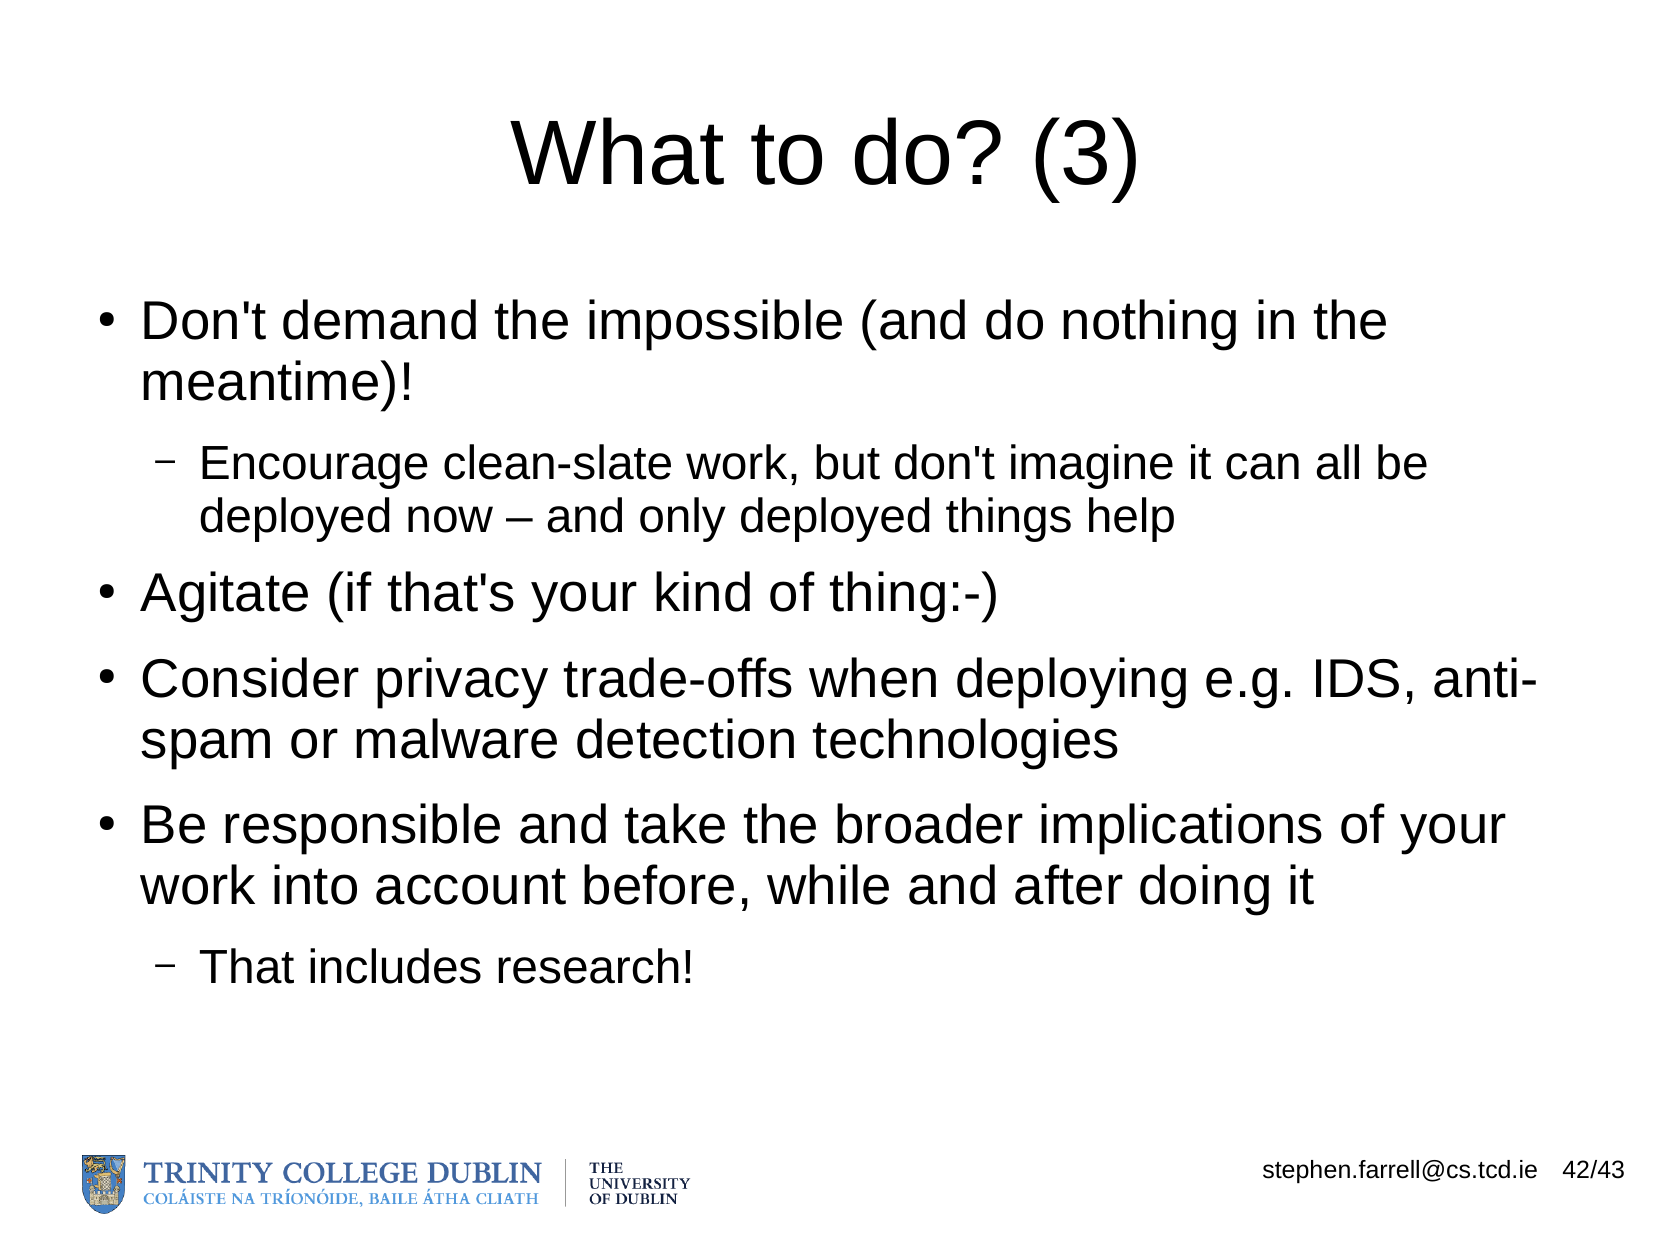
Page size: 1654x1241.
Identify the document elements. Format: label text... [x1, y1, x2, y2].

list Don't demand the impossible (and do nothing in the meantime)! Encourage clean-slate work, but don't imagine it can all be deployed now – and only deployed things help Agitate (if that's your kind of thing:-) Consider privacy trade-offs when deploying e.g. IDS, anti-spam or malware detection technologies Be responsible and take the broader implications of your work into account before, while and after doing it That includes research! [82, 290, 1571, 1010]
title What to do? (3) [82, 49, 1571, 257]
picture [82, 1155, 694, 1214]
